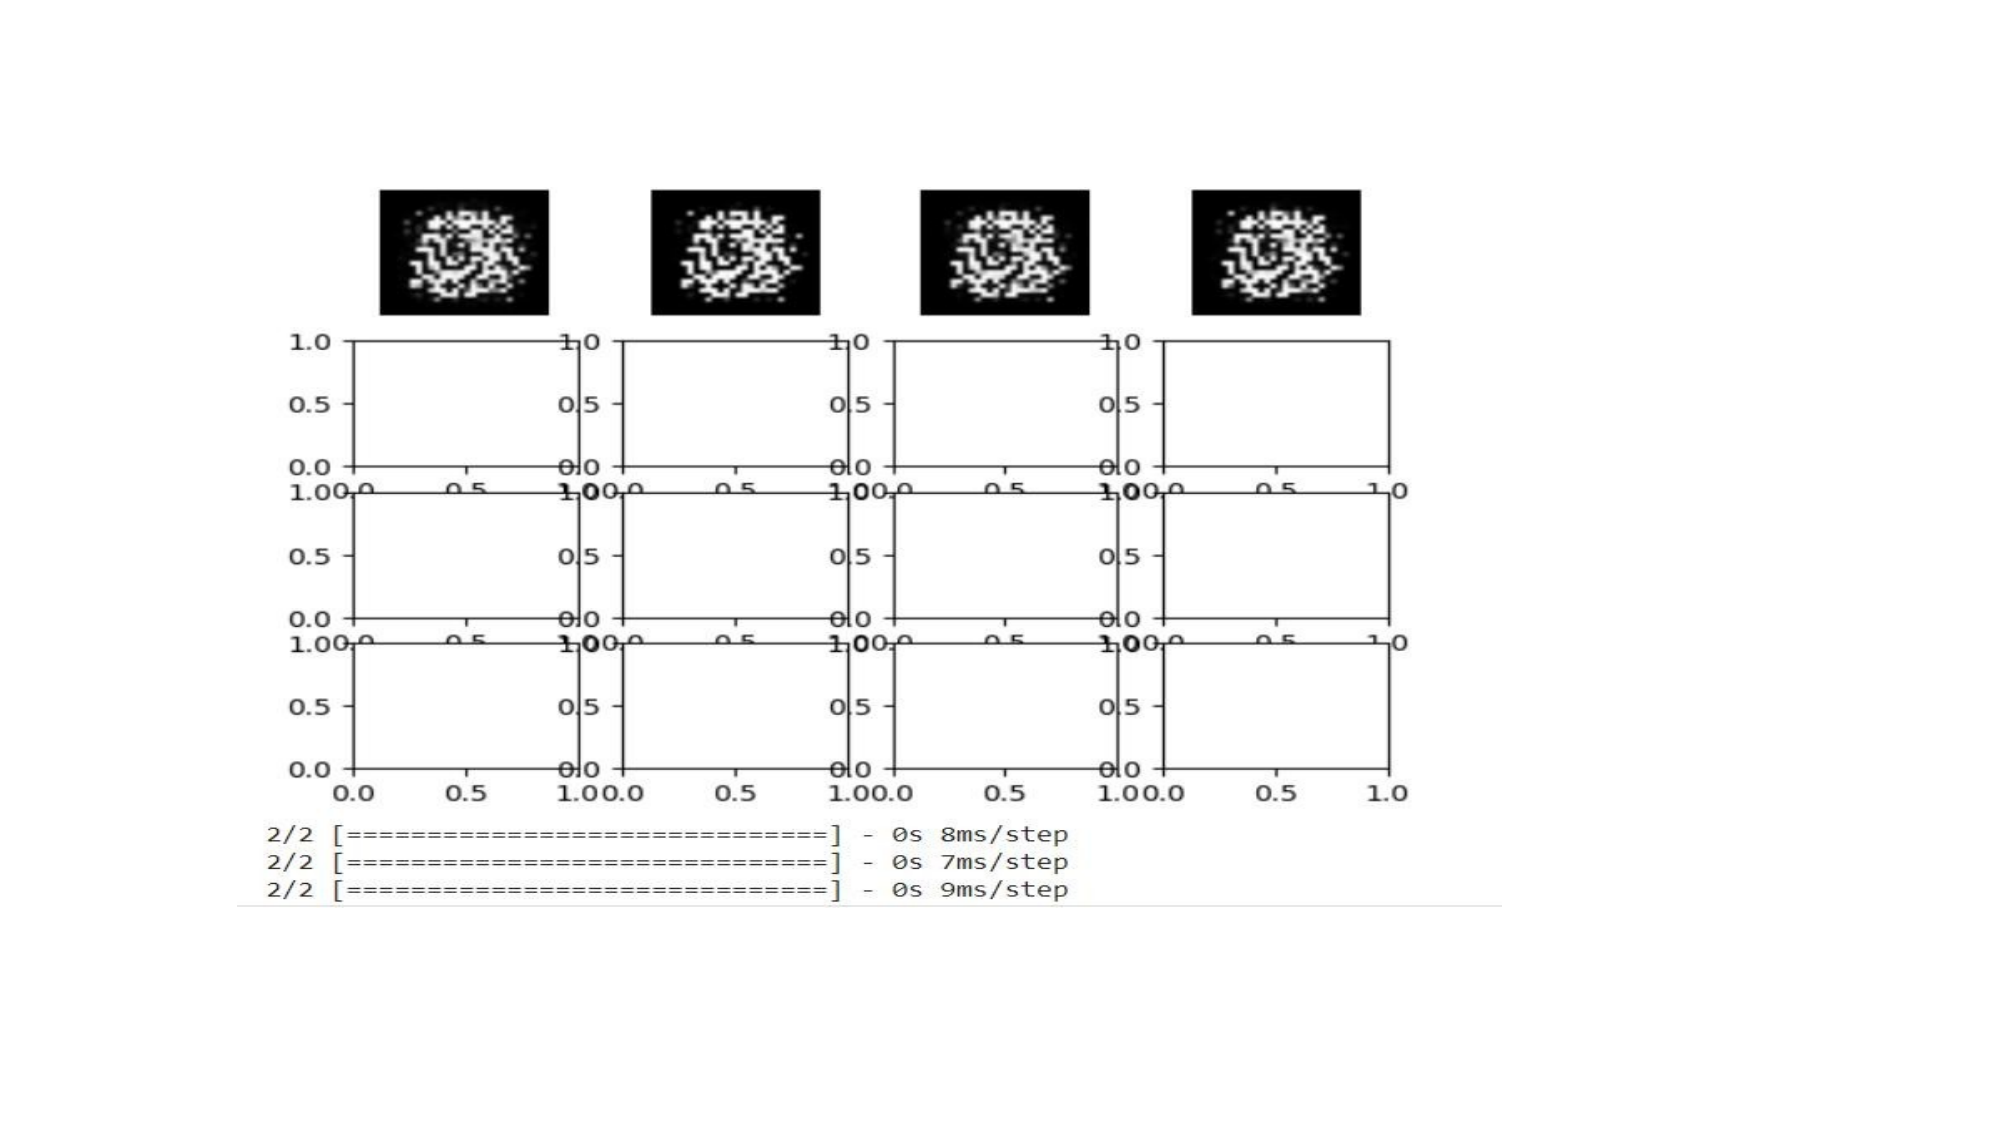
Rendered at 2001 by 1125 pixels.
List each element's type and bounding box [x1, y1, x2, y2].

picture [237, 187, 1502, 908]
